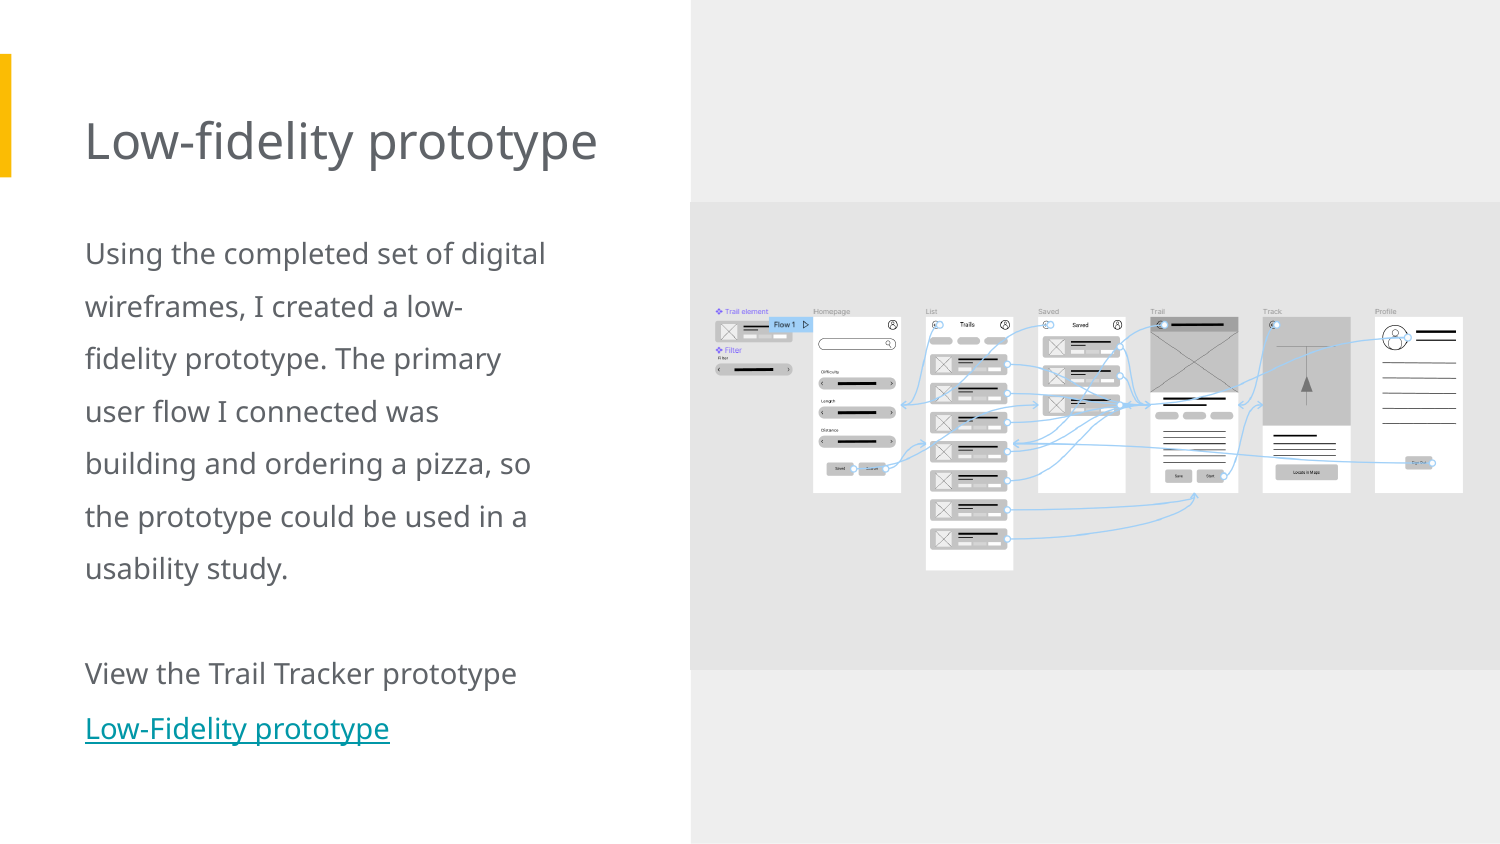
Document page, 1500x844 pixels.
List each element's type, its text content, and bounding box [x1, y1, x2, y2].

text_box [690, 0, 1500, 202]
picture [690, 202, 1500, 670]
text_box Low-fidelity prototype [84, 85, 1234, 186]
text_box [690, 670, 1500, 844]
text_box Using the completed set of digital wireframes, I created a low-fidelity prototype. The primary user flow I connected was building and ordering a pizza, so the prototype could be used in a usability study. View the Trail Tracker prototype Low-Fidelity prototype [84, 203, 564, 766]
